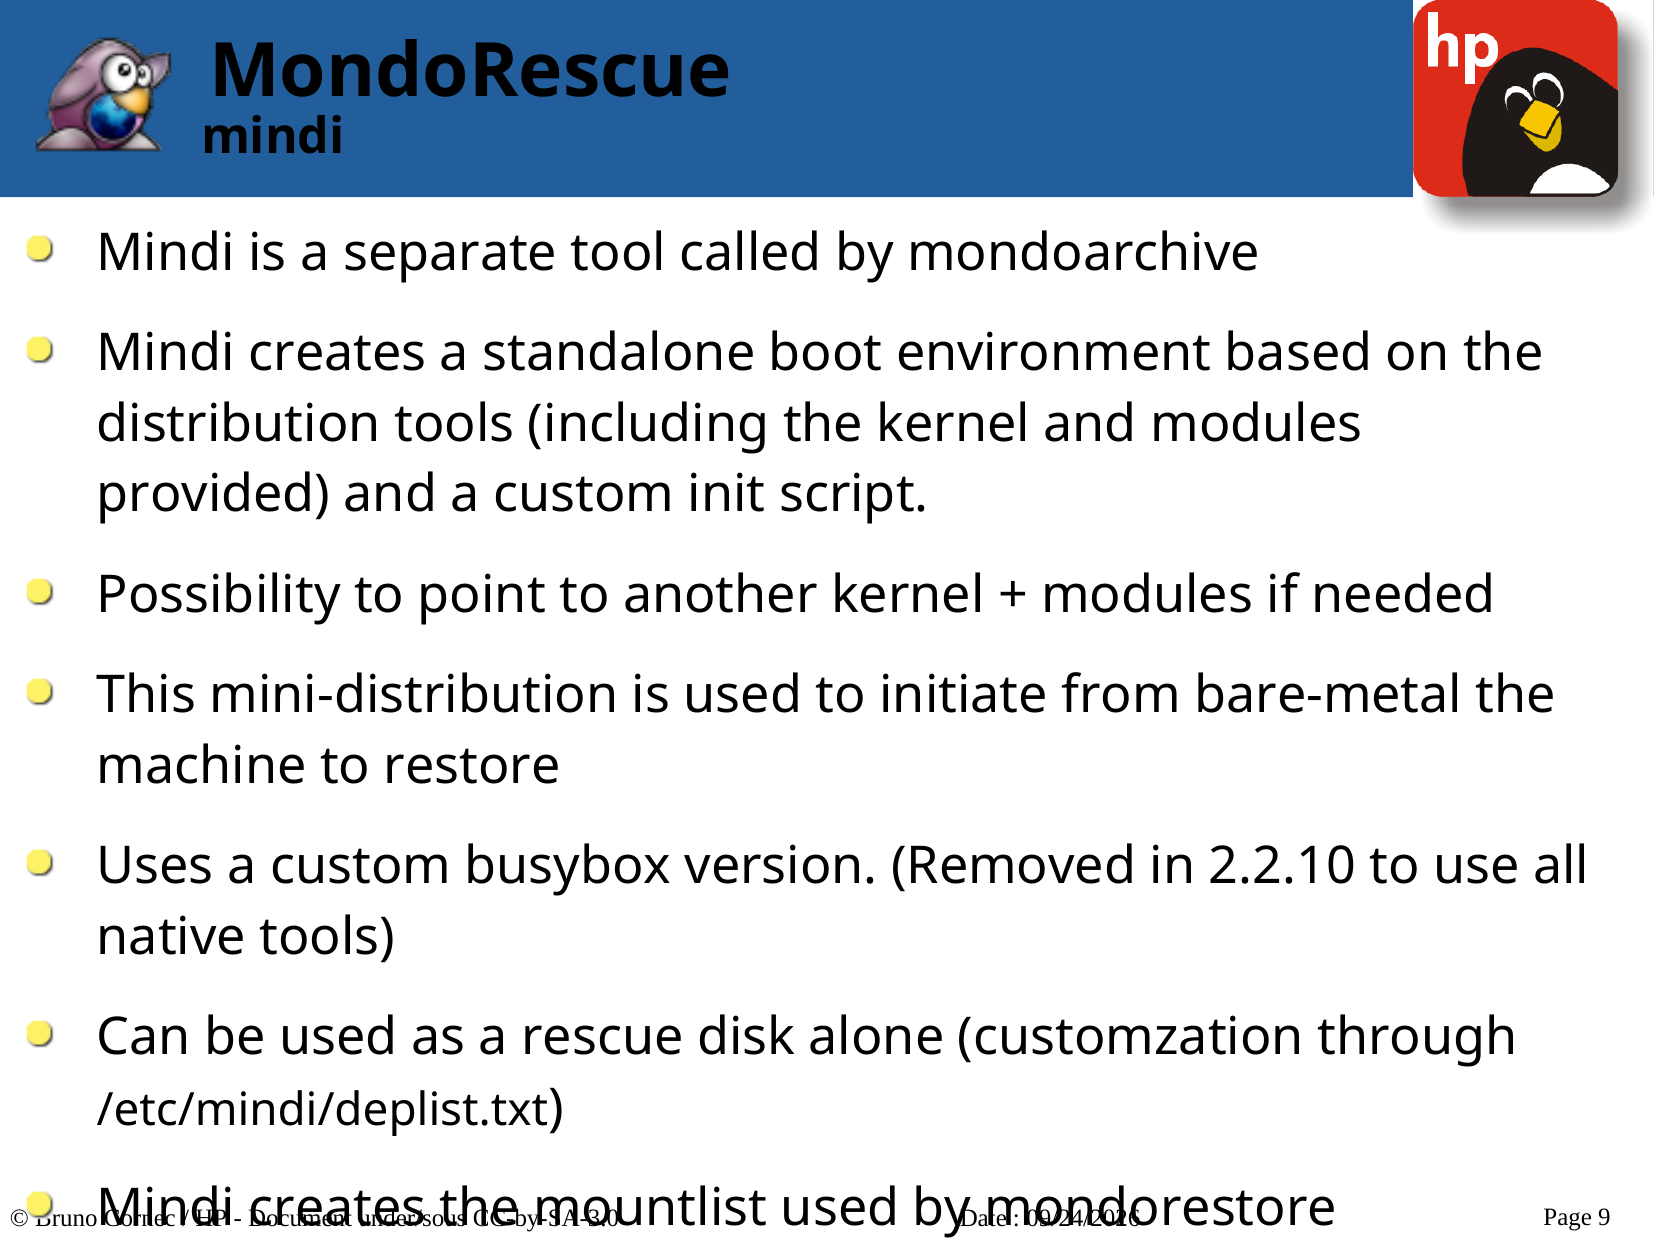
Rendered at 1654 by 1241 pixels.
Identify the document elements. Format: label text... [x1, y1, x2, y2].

picture [0, 0, 211, 199]
picture [25, 1190, 56, 1221]
title mindi [201, 32, 1190, 214]
list Mindi is a separate tool called by mondoarchive Mindi creates a standalone boot environment based on the distribution tools (including the kernel and modules provided) and a custom init script. Possibility to point to another kernel + modules if needed This mini-distribution is used to initiate from bare-metal the machine to restore Uses a custom busybox version. (Removed in 2.2.10 to use all native tools) Can be used as a rescue disk alone (customzation through /etc/mindi/deplist.txt) Mindi creates the mountlist used by mondorestore [13, 214, 1609, 1187]
picture [1413, 0, 1654, 235]
